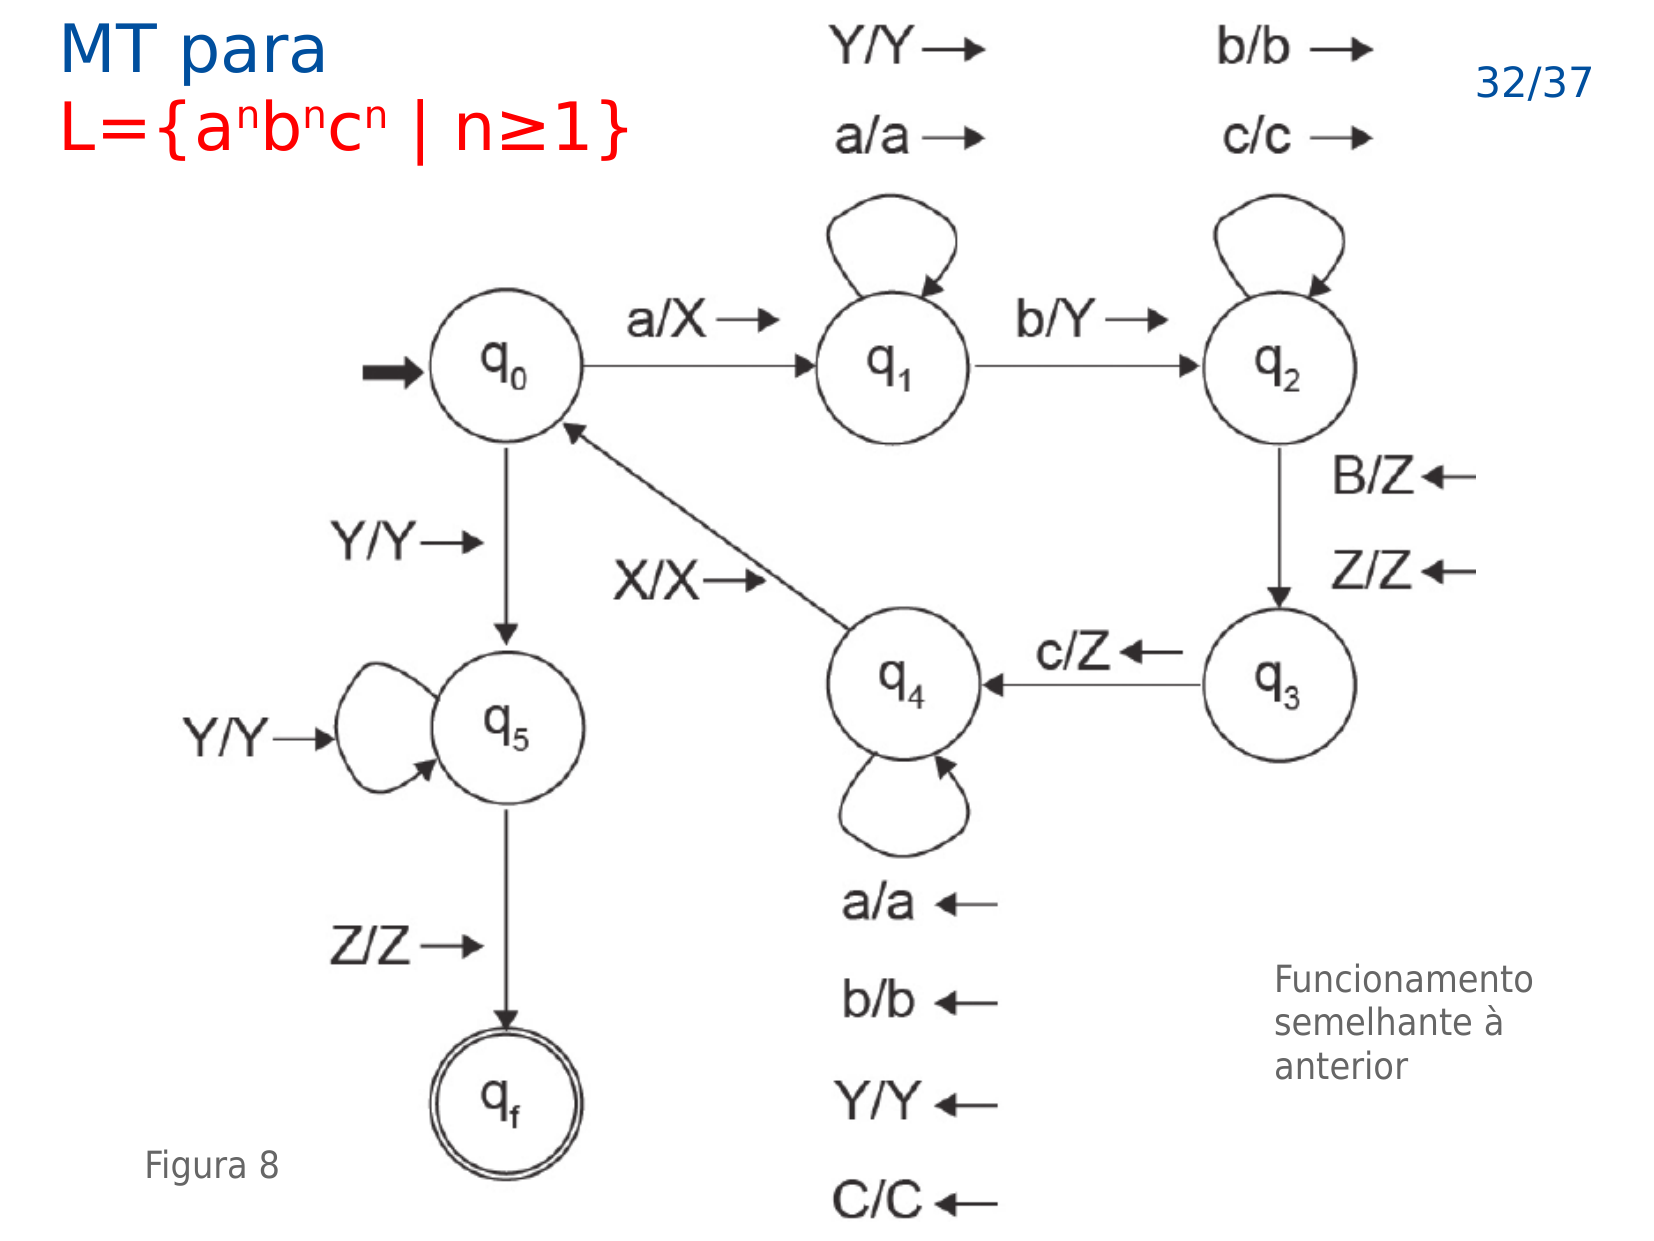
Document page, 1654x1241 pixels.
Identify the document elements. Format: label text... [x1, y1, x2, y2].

picture [178, 167, 1476, 1222]
text_box Funcionamento semelhante à anterior [1259, 950, 1608, 1115]
title MT para L={anbncn | n≥1} [59, 10, 1625, 167]
text_box Figura 8 [129, 1136, 296, 1196]
